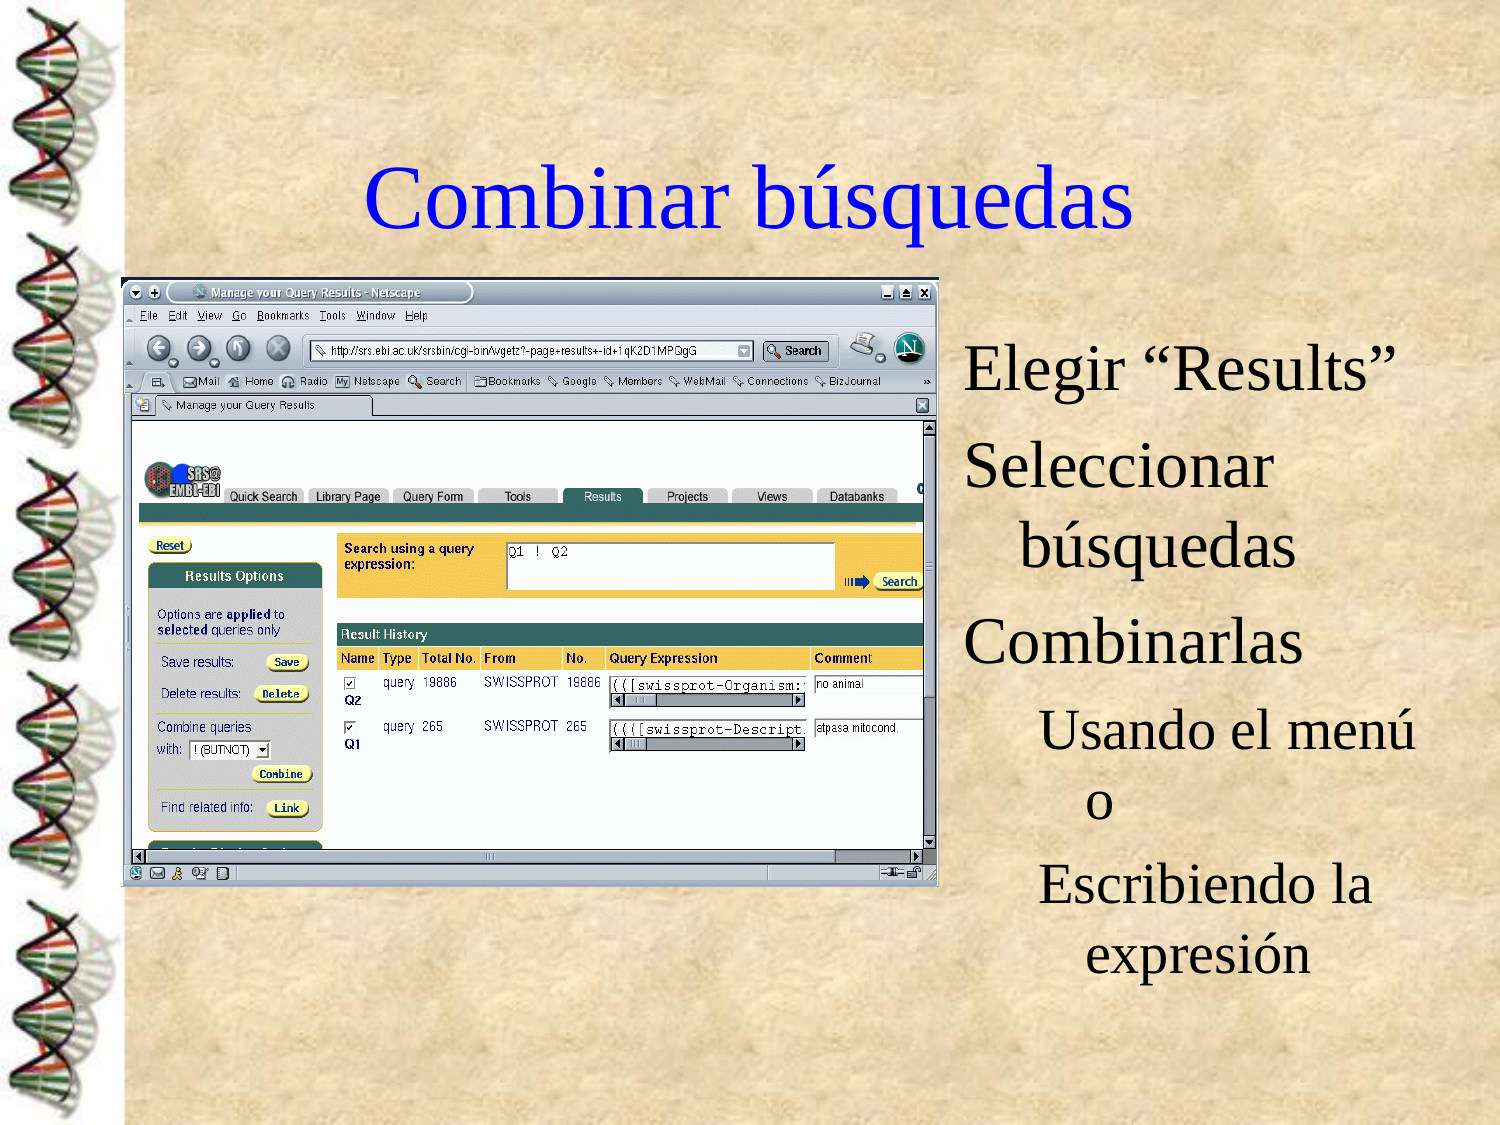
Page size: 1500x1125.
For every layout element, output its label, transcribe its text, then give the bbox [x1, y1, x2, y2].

picture [0, 0, 1500, 1125]
title Combinar búsquedas [112, 80, 1388, 308]
list Elegir “Results” Seleccionar búsquedas Combinarlas Usando el menú o Escribiendo la expresión [963, 324, 1459, 1125]
